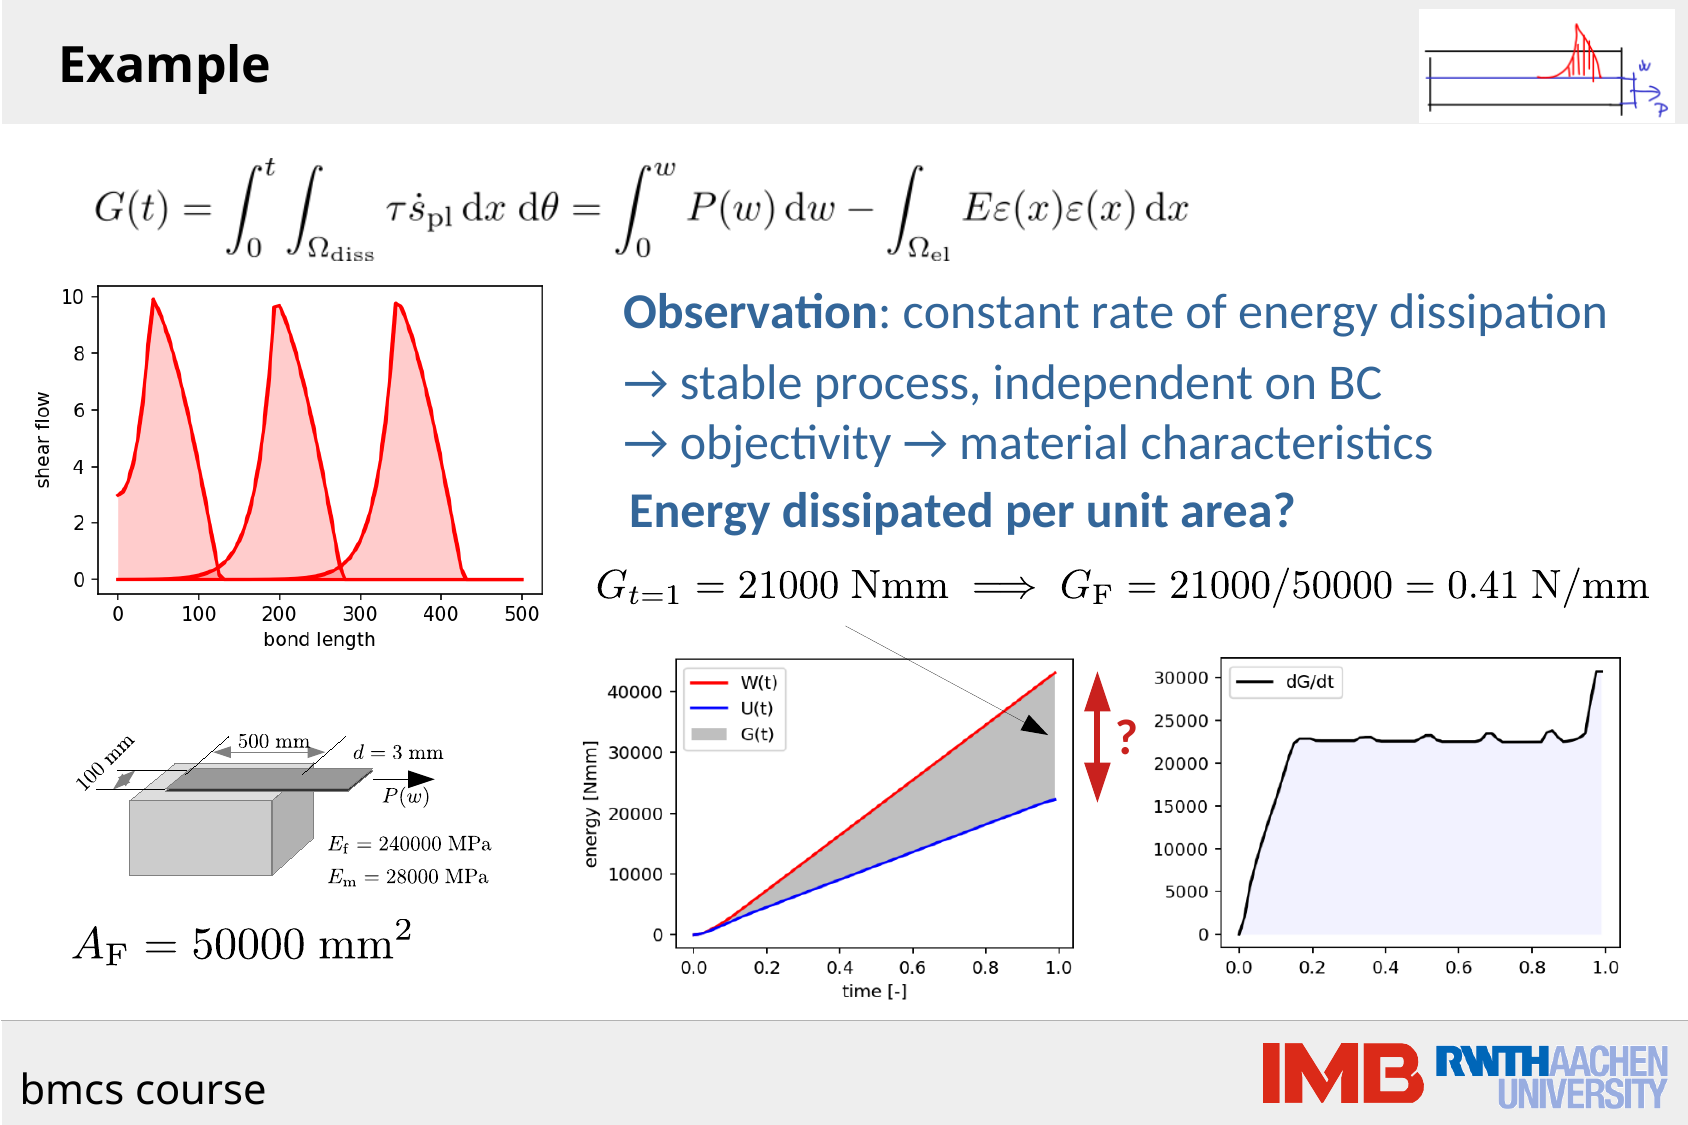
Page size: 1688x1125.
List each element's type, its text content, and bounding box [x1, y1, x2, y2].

picture [381, 785, 432, 809]
picture [352, 744, 444, 759]
picture [1263, 1043, 1424, 1103]
text_box Energy dissipated per unit area? [614, 469, 1351, 545]
picture [1150, 651, 1628, 979]
picture [326, 867, 490, 888]
picture [28, 279, 551, 652]
picture [1436, 1045, 1668, 1109]
picture [237, 734, 311, 748]
picture [70, 919, 413, 966]
text_box ? [1100, 697, 1179, 784]
text_box → stable process, independent on BC → objectivity → material characteristics [608, 341, 1650, 477]
text_box [129, 762, 373, 876]
picture [326, 835, 493, 855]
picture [594, 565, 1652, 610]
picture [74, 731, 136, 793]
picture [1419, 9, 1675, 123]
text_box Observation: constant rate of energy dissipation [608, 270, 1650, 341]
picture [94, 158, 1190, 261]
title Example [58, 24, 1651, 100]
picture [575, 653, 1081, 1002]
